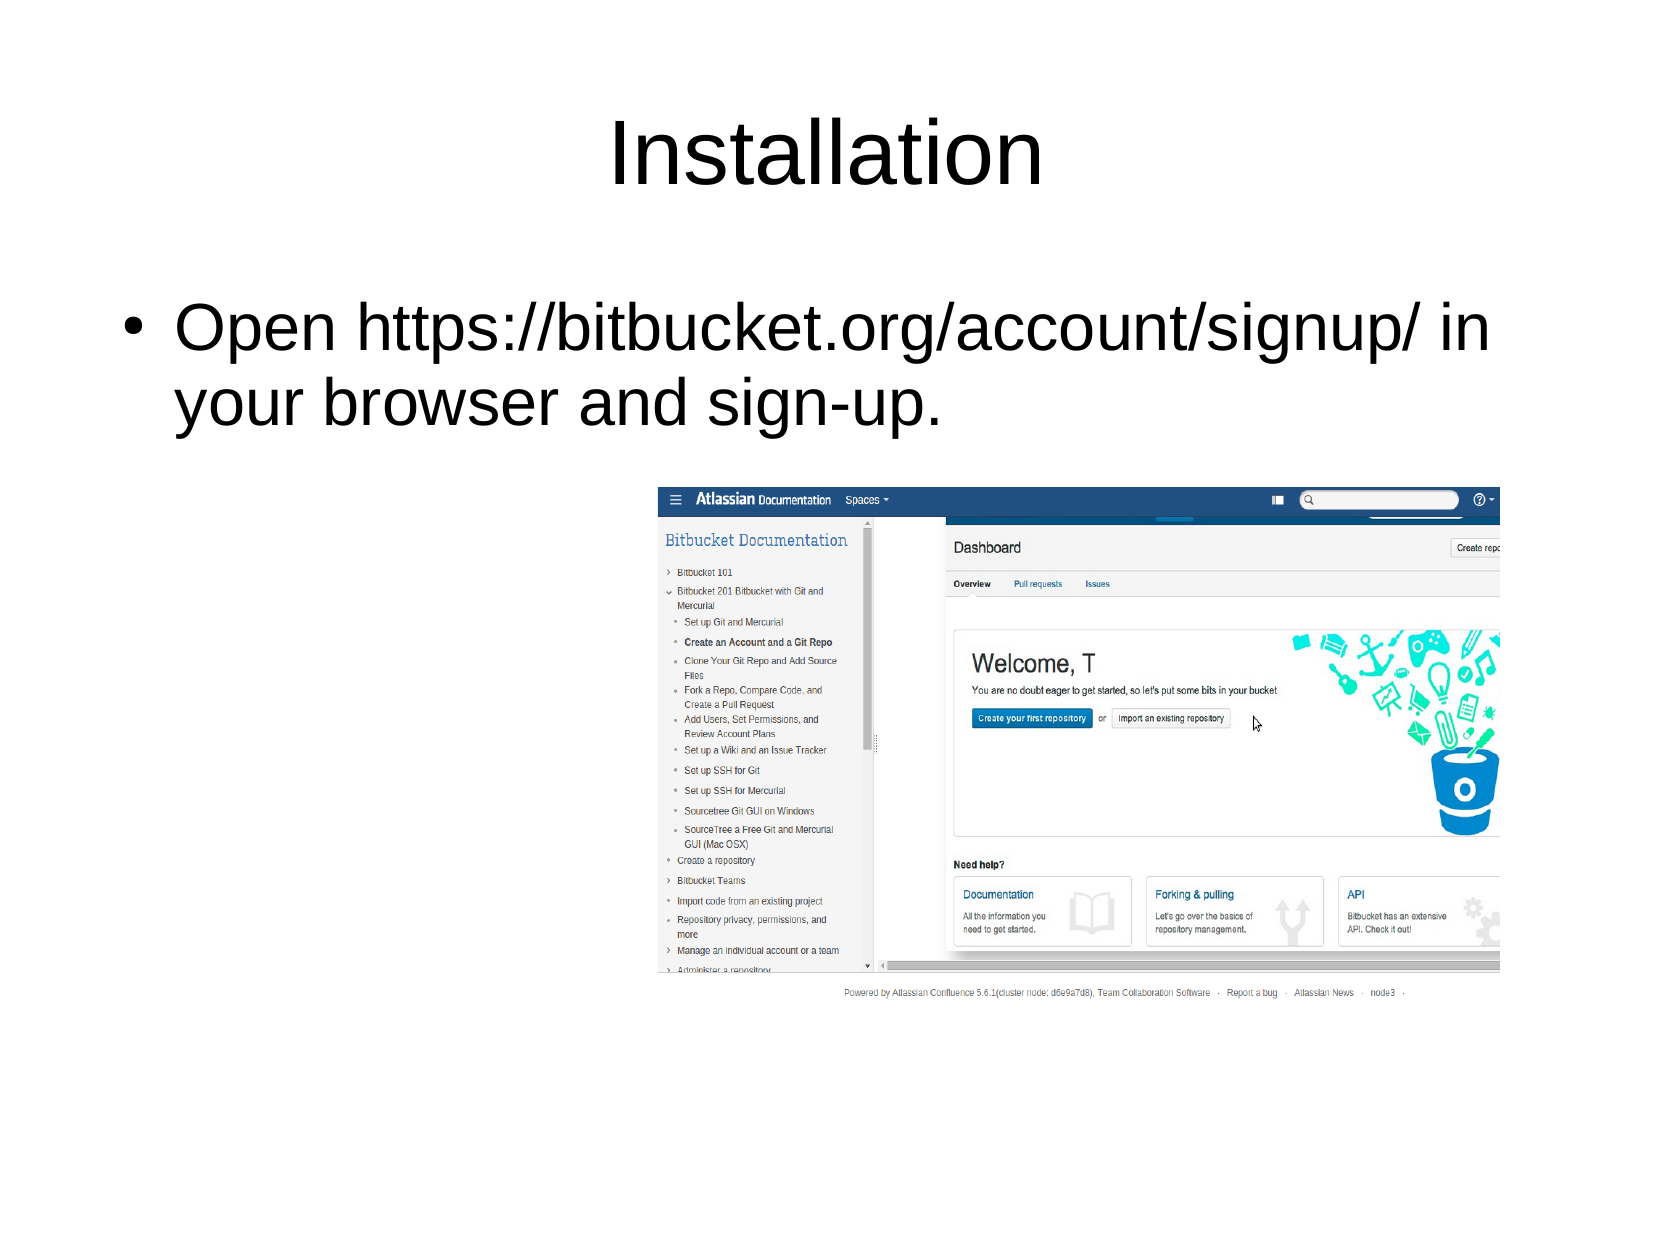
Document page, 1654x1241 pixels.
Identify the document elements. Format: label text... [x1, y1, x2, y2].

title Installation [82, 49, 1571, 257]
picture [657, 487, 1501, 1016]
list Open https://bitbucket.org/account/signup/ in your browser and sign-up. [103, 290, 1560, 1193]
